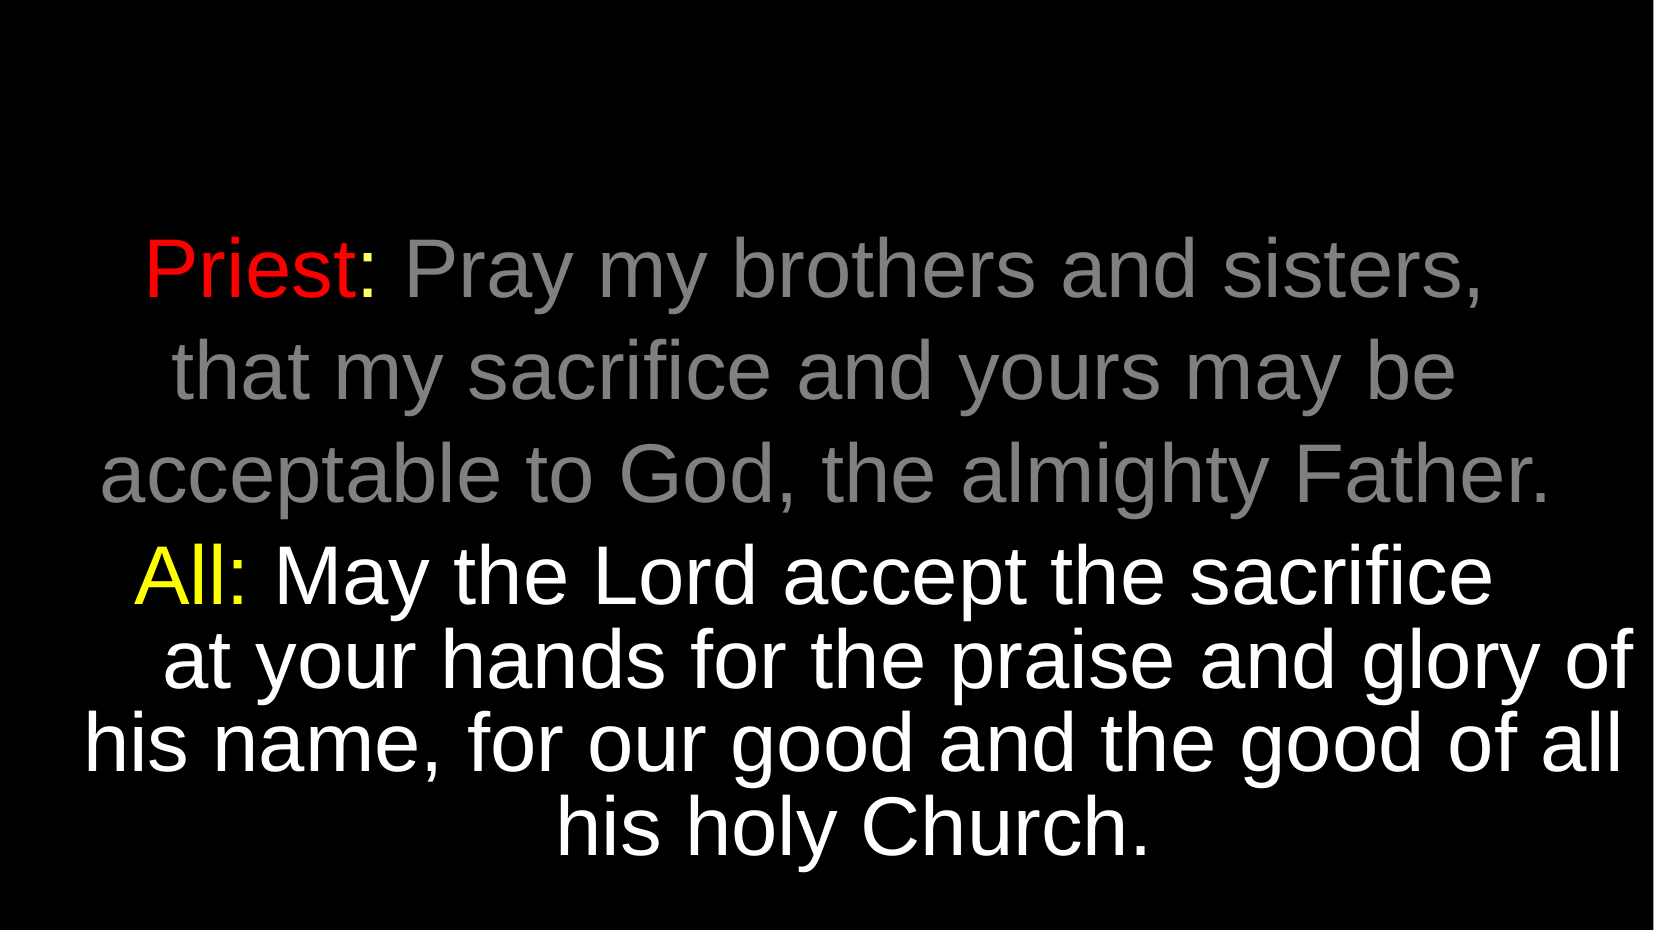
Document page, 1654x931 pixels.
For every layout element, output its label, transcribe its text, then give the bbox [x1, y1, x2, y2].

list Priest: Pray my brothers and sisters, that my sacrifice and yours may be acceptable to God, the almighty Father. All: May the Lord accept the sacrifice at your hands for the praise and glory of his name, for our good and the good of all his holy Church. [0, 230, 1654, 931]
